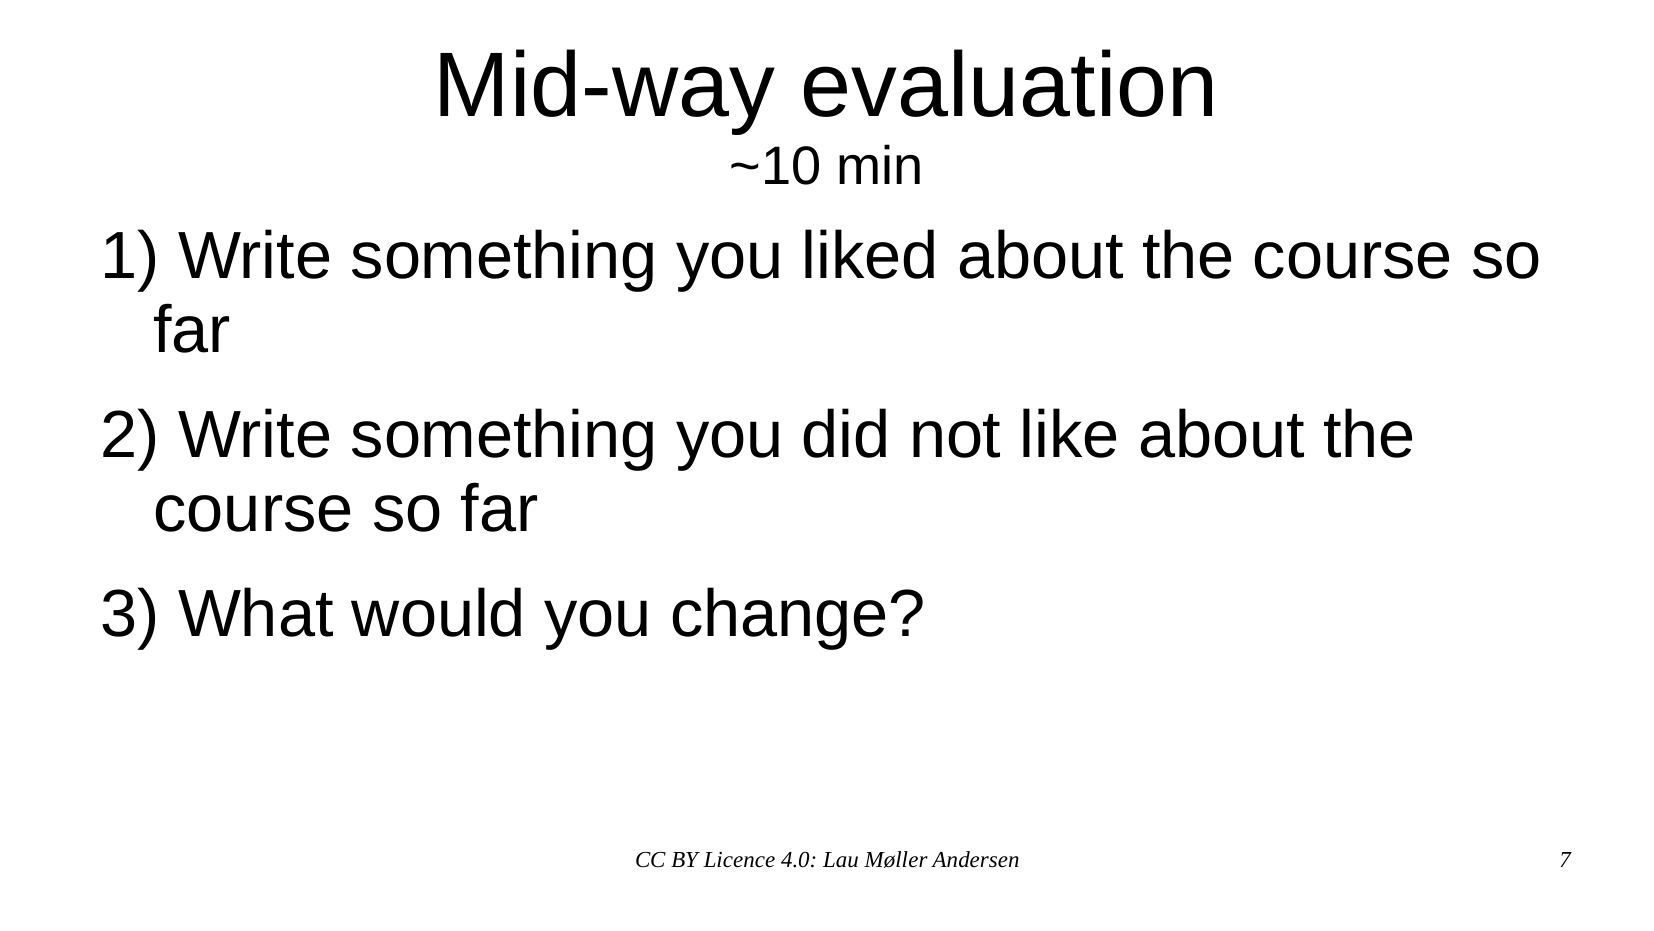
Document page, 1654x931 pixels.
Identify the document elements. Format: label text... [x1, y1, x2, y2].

title Mid-way evaluation ~10 min [82, 33, 1571, 197]
list Write something you liked about the course so far Write something you did not like about the course so far What would you change? [82, 217, 1571, 758]
